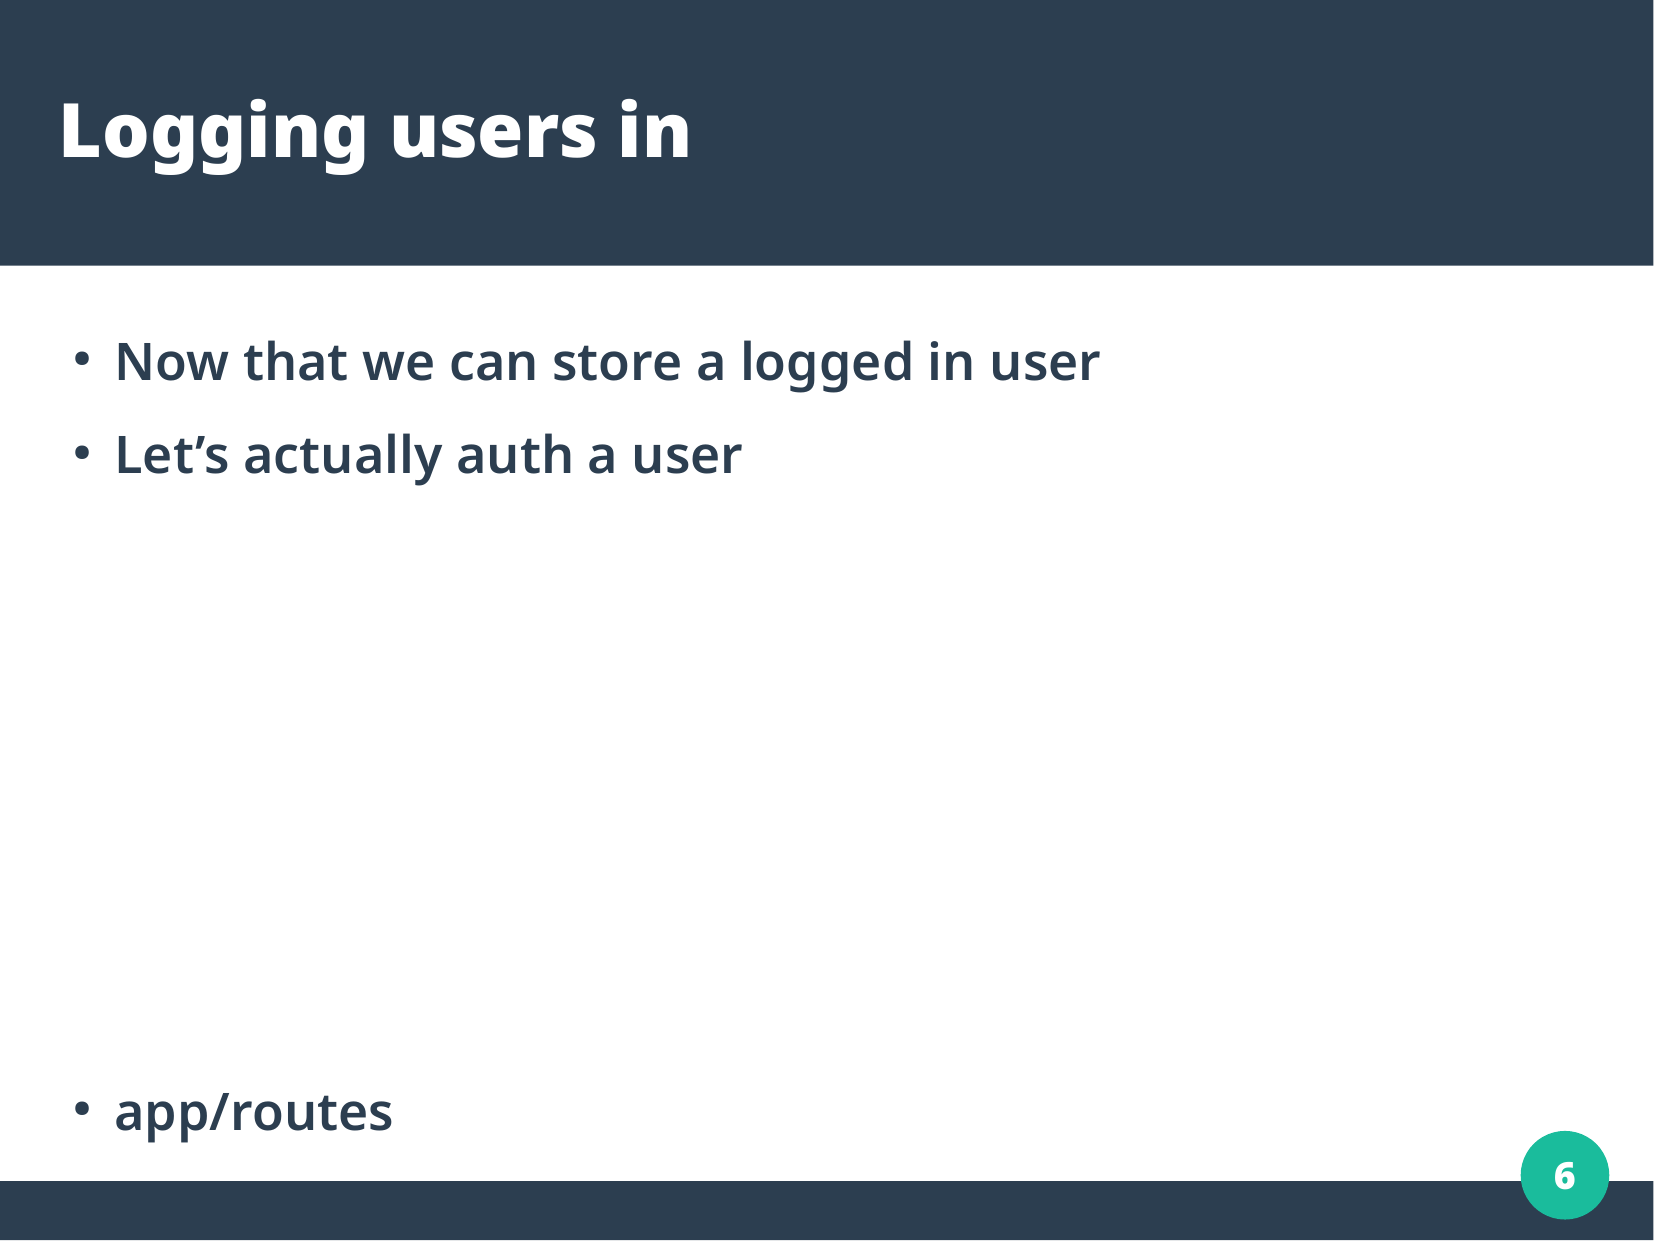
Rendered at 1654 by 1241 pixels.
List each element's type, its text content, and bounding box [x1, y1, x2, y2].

list Now that we can store a logged in user Let’s actually auth a user app/routes [59, 324, 1595, 1152]
title Logging users in [59, 49, 1595, 207]
